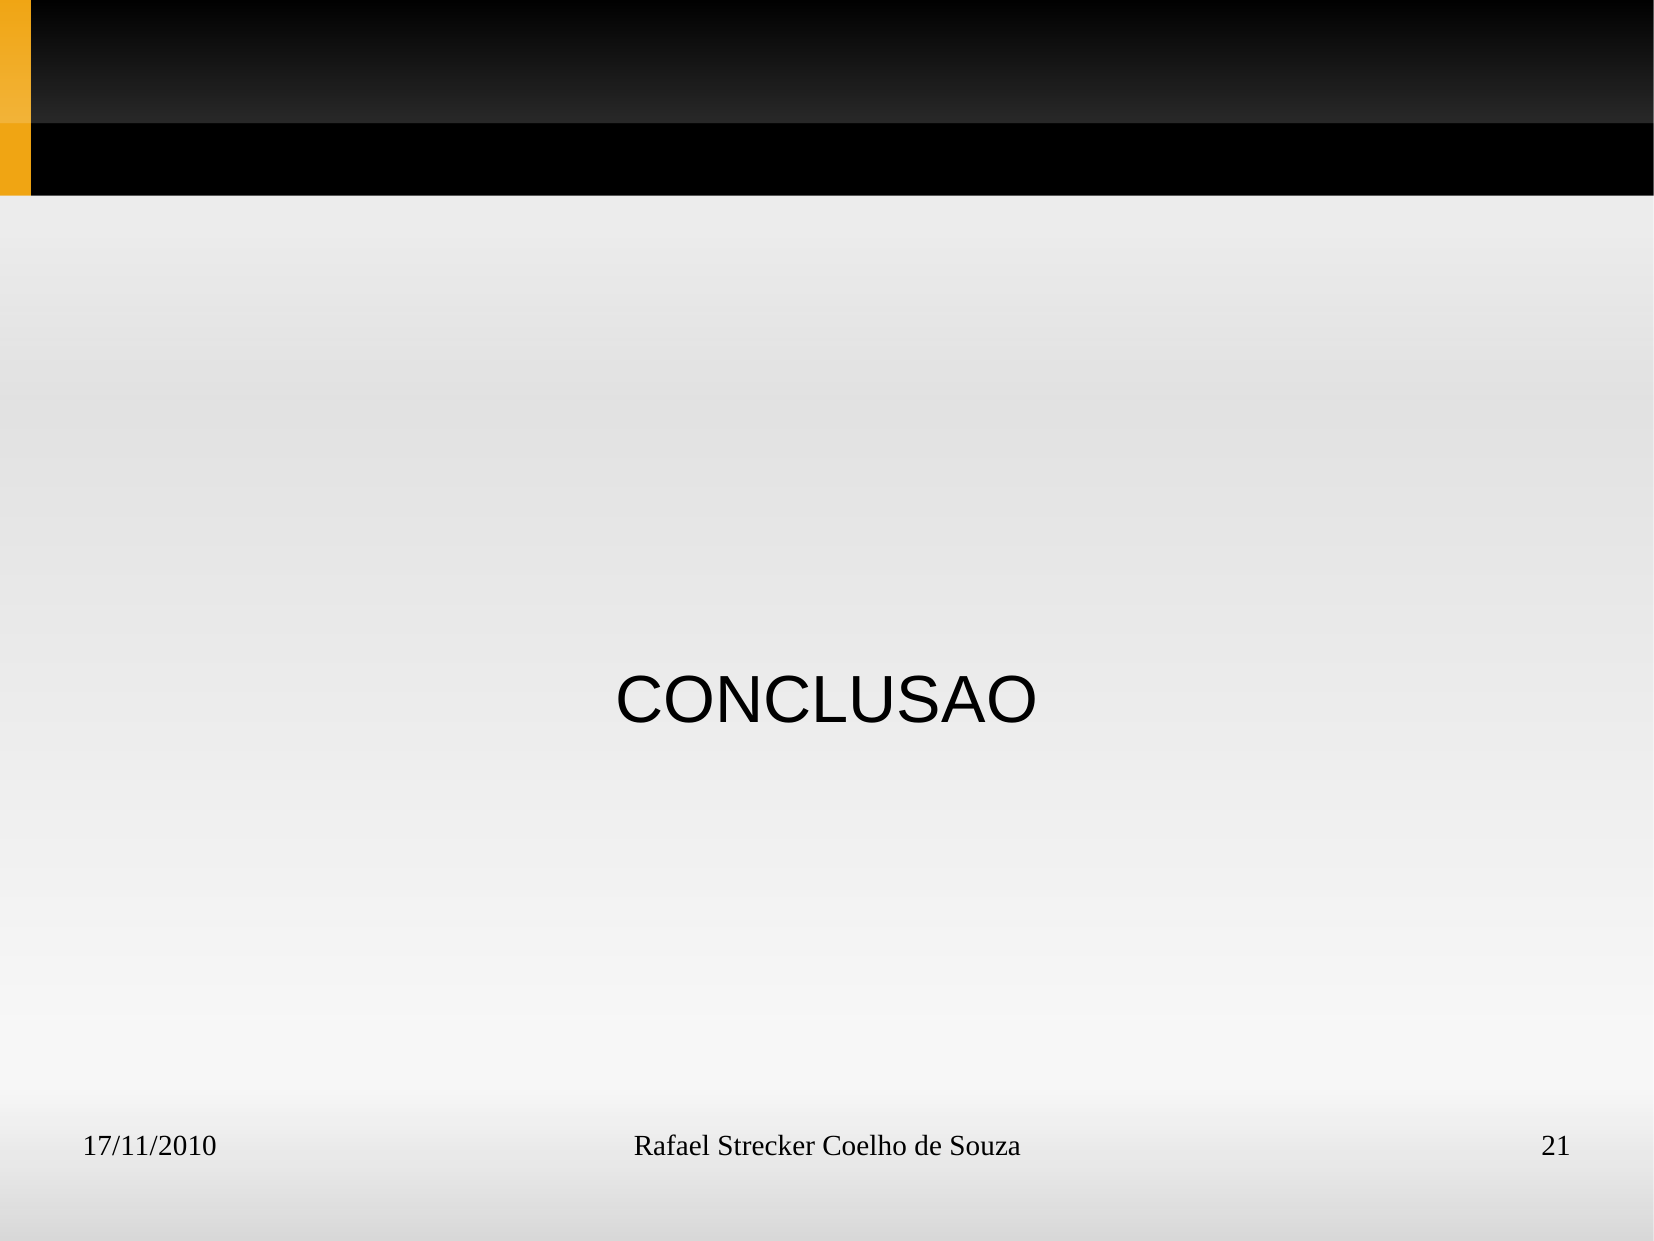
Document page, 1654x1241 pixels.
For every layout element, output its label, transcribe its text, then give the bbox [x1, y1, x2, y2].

subtitle CONCLUSAO [82, 297, 1571, 1102]
picture [0, 0, 1654, 1241]
